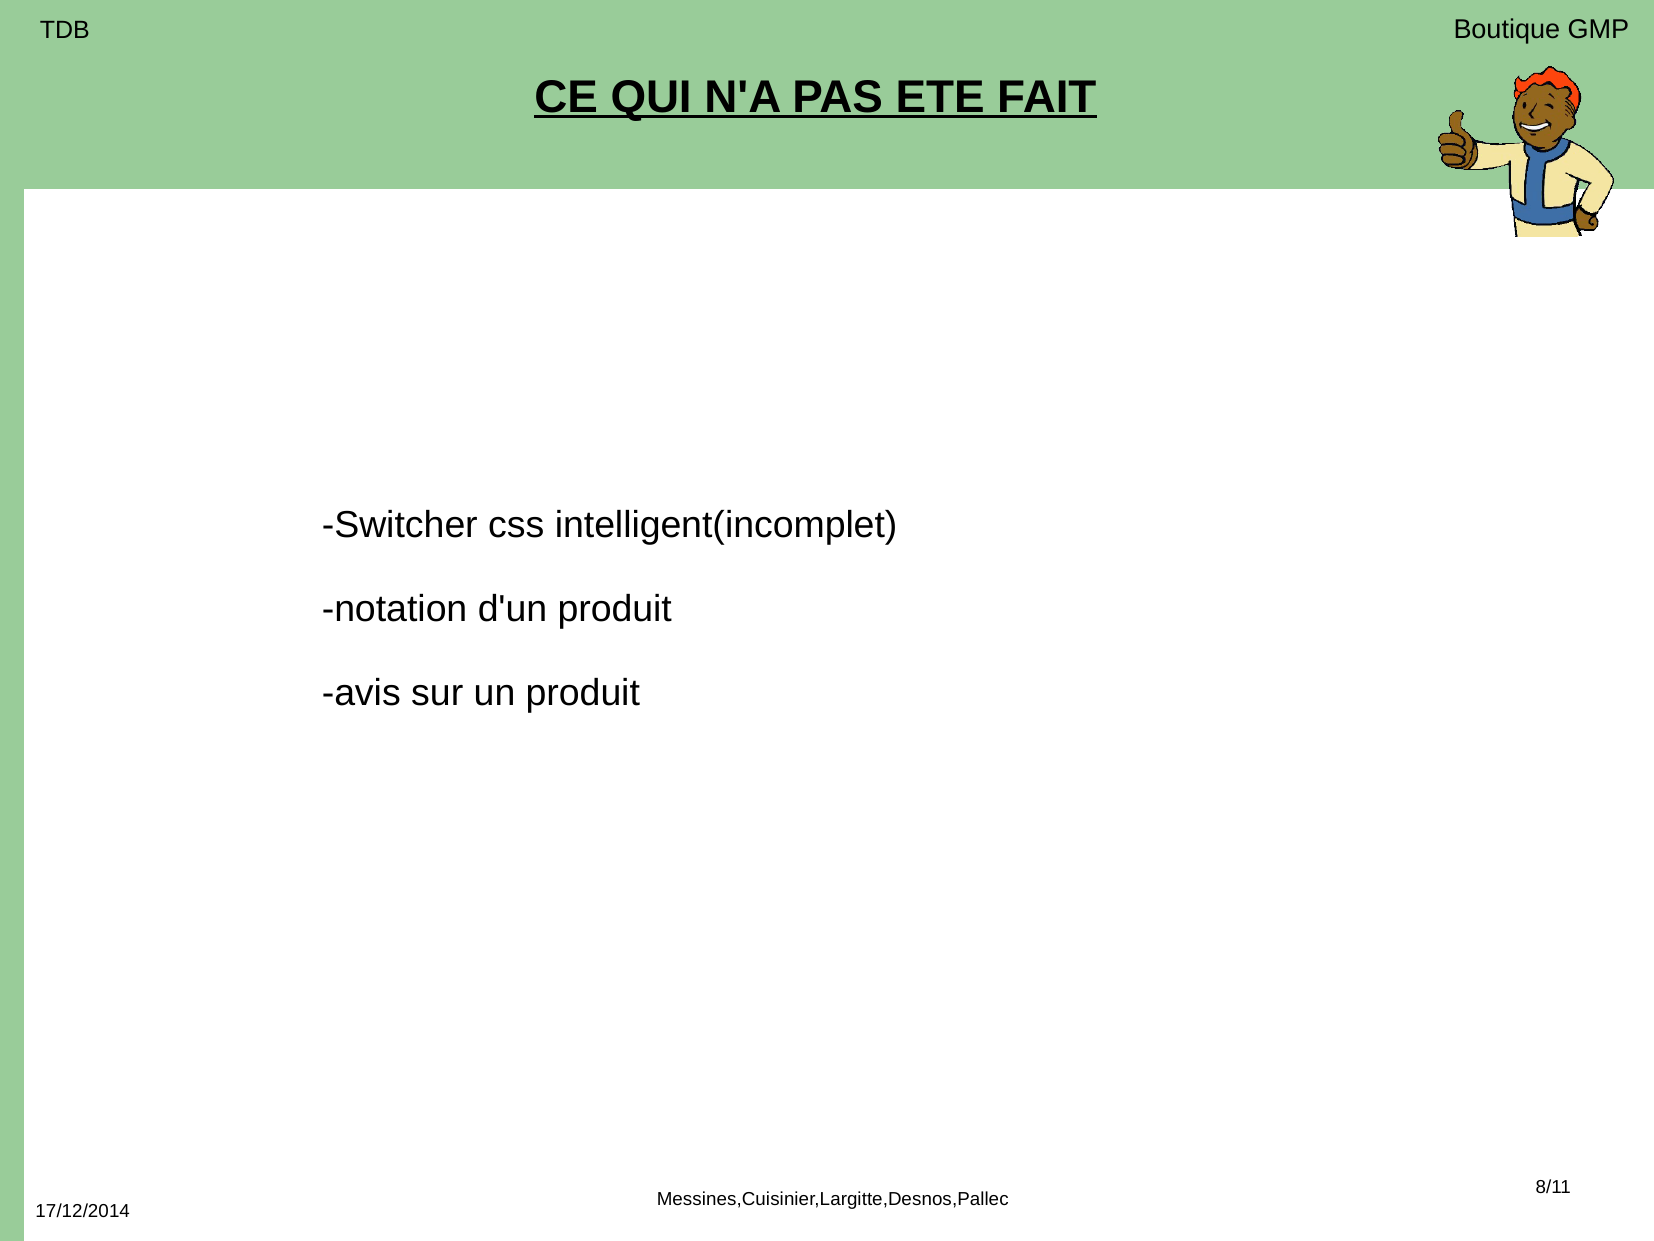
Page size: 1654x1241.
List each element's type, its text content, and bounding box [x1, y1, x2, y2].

picture [1417, 46, 1654, 260]
text_box -Switcher css intelligent(incomplet) -notation d'un produit -avis sur un produit [307, 496, 1406, 721]
text_box 8/11 [1464, 1157, 1642, 1217]
text_box 17/12/2014 [24, 1192, 154, 1229]
text_box Boutique GMP [1429, 0, 1654, 46]
text_box TDB [23, 11, 107, 48]
text_box [0, 0, 1429, 1241]
text_box CE QUI N'A PAS ETE FAIT [519, 63, 1241, 130]
text_box Messines,Cuisinier,Largitte,Desnos,Pallec [625, 1169, 1040, 1229]
